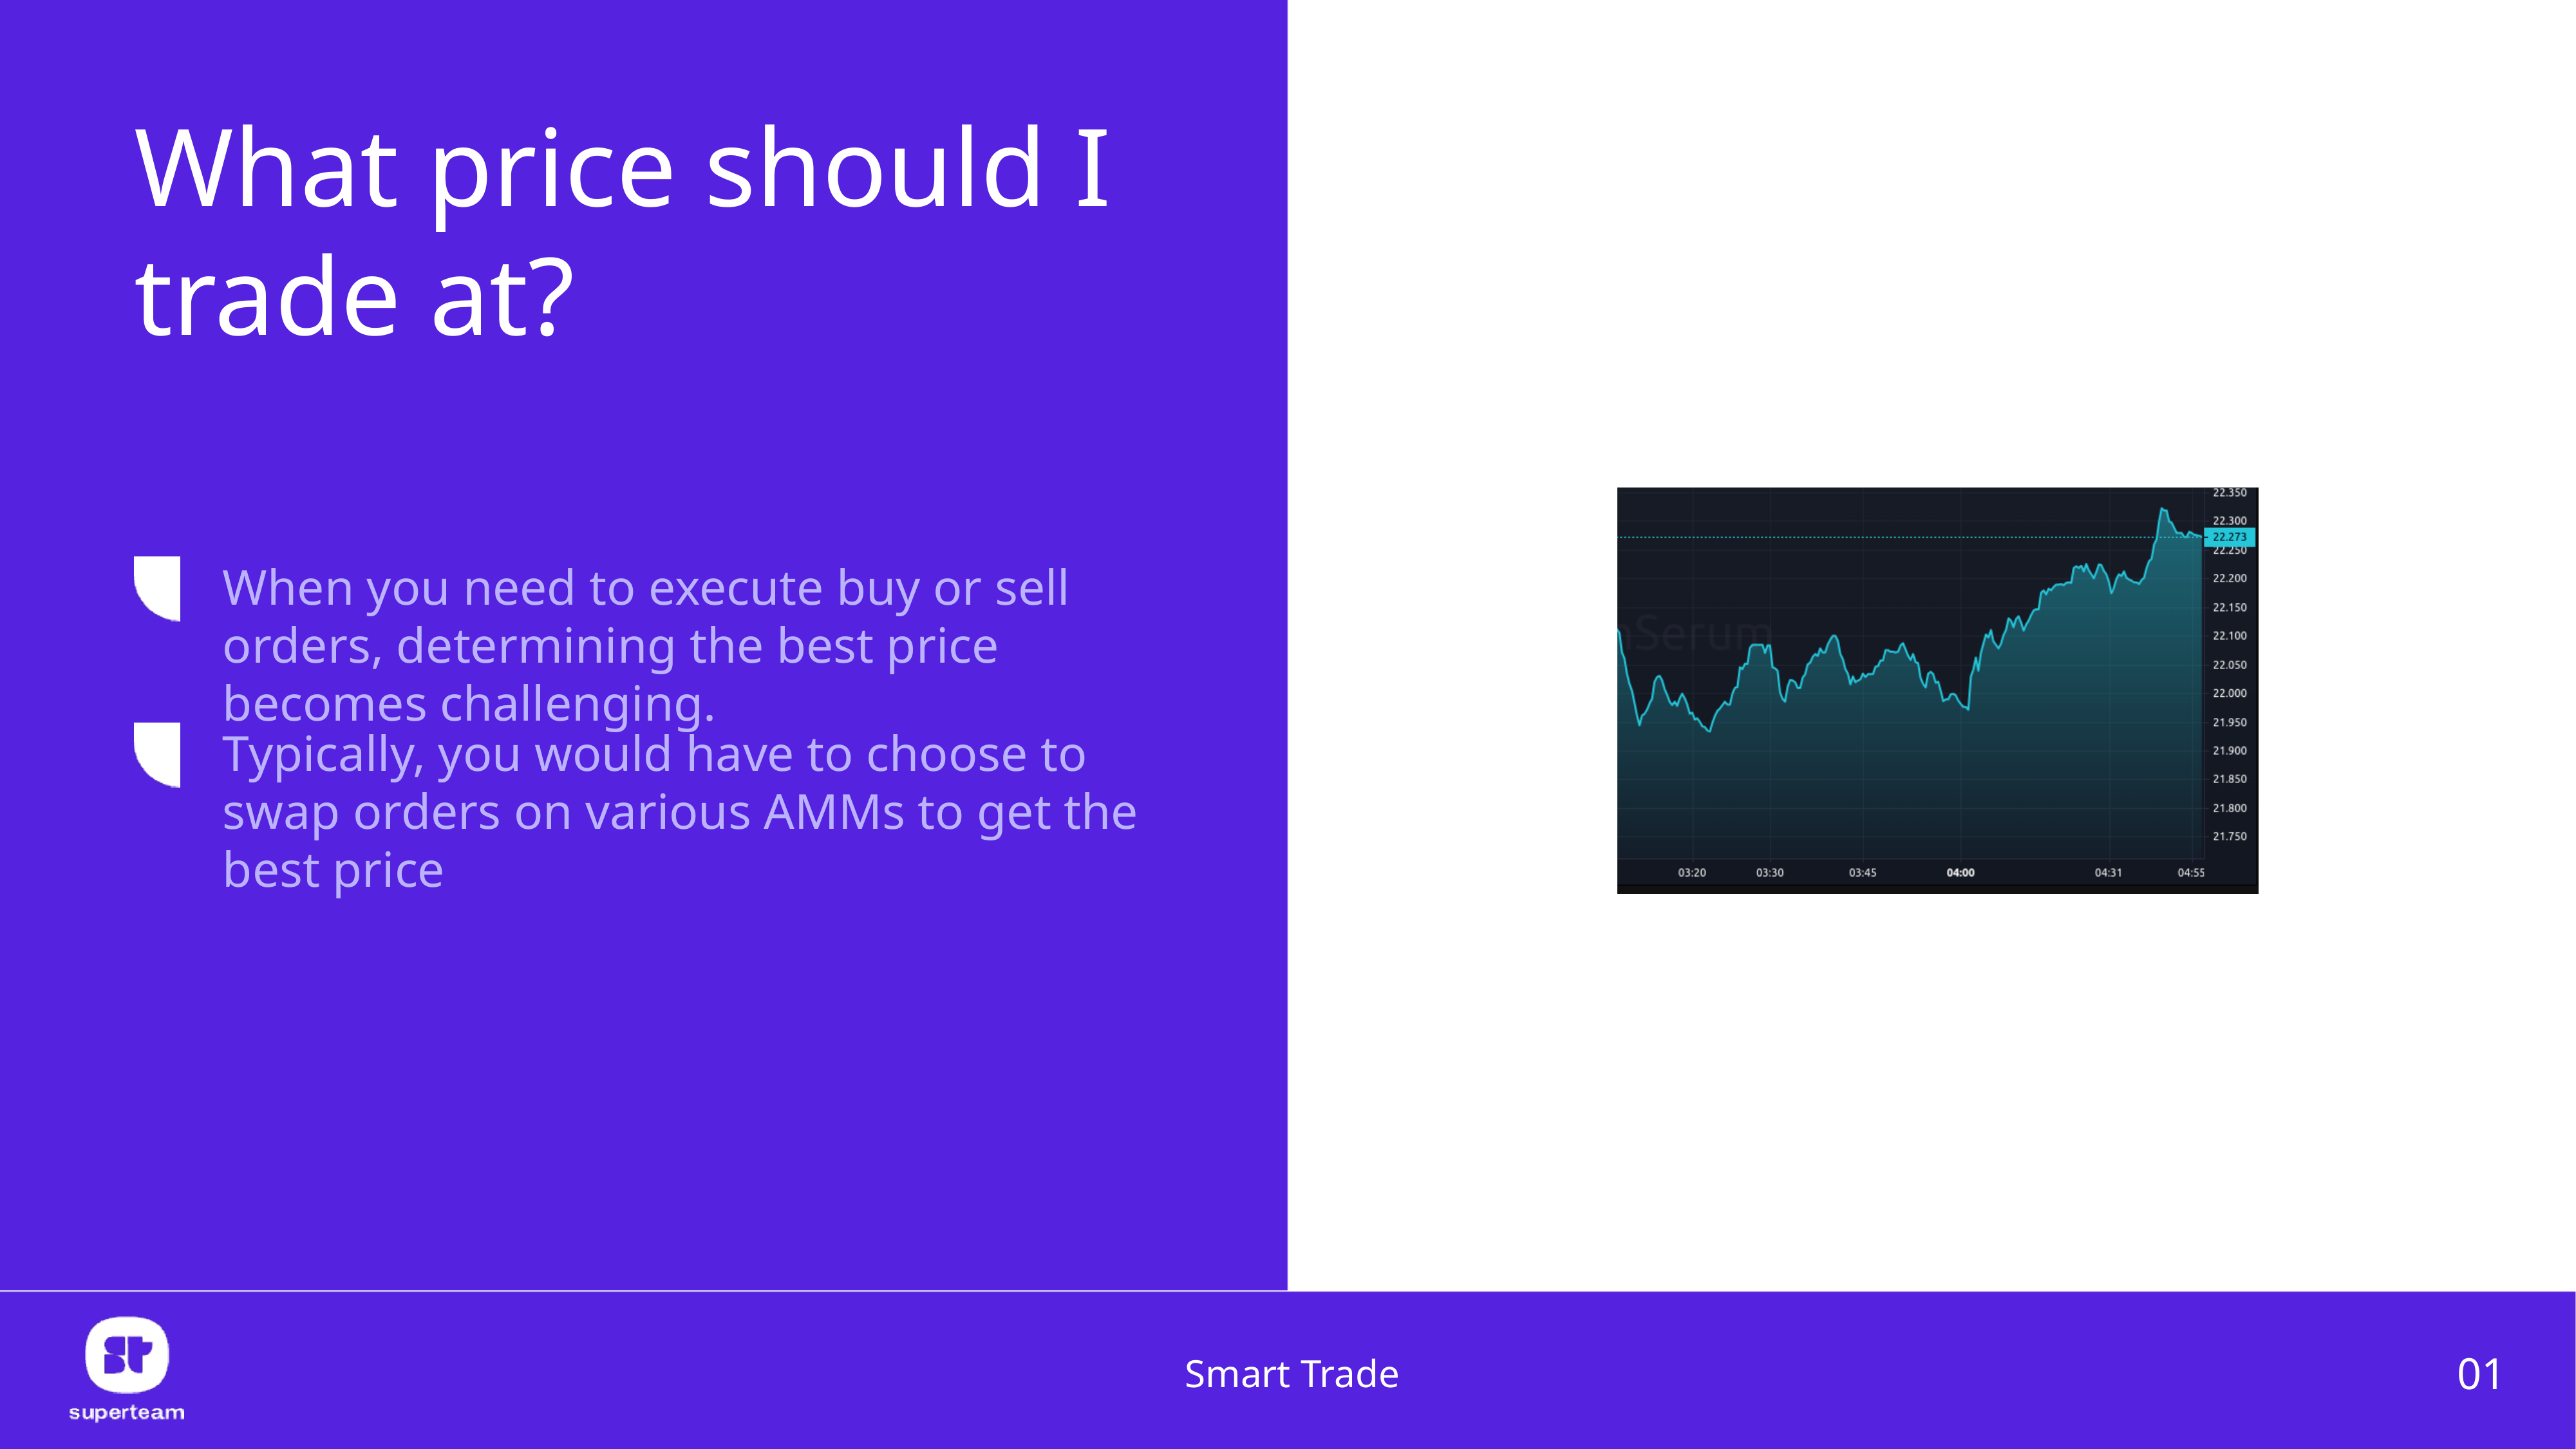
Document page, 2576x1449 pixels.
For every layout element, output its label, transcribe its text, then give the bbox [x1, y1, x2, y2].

text_box When you need to execute buy or sell orders, determining the best price becomes challenging. [222, 556, 1196, 678]
text_box What price should I trade at? [134, 99, 1215, 486]
picture [0, 0, 2576, 1449]
text_box 01 [2450, 1346, 2514, 1408]
text_box Smart Trade [1185, 1349, 1547, 1403]
text_box Typically, you would have to choose to swap orders on various AMMs to get the best price [222, 723, 1196, 844]
